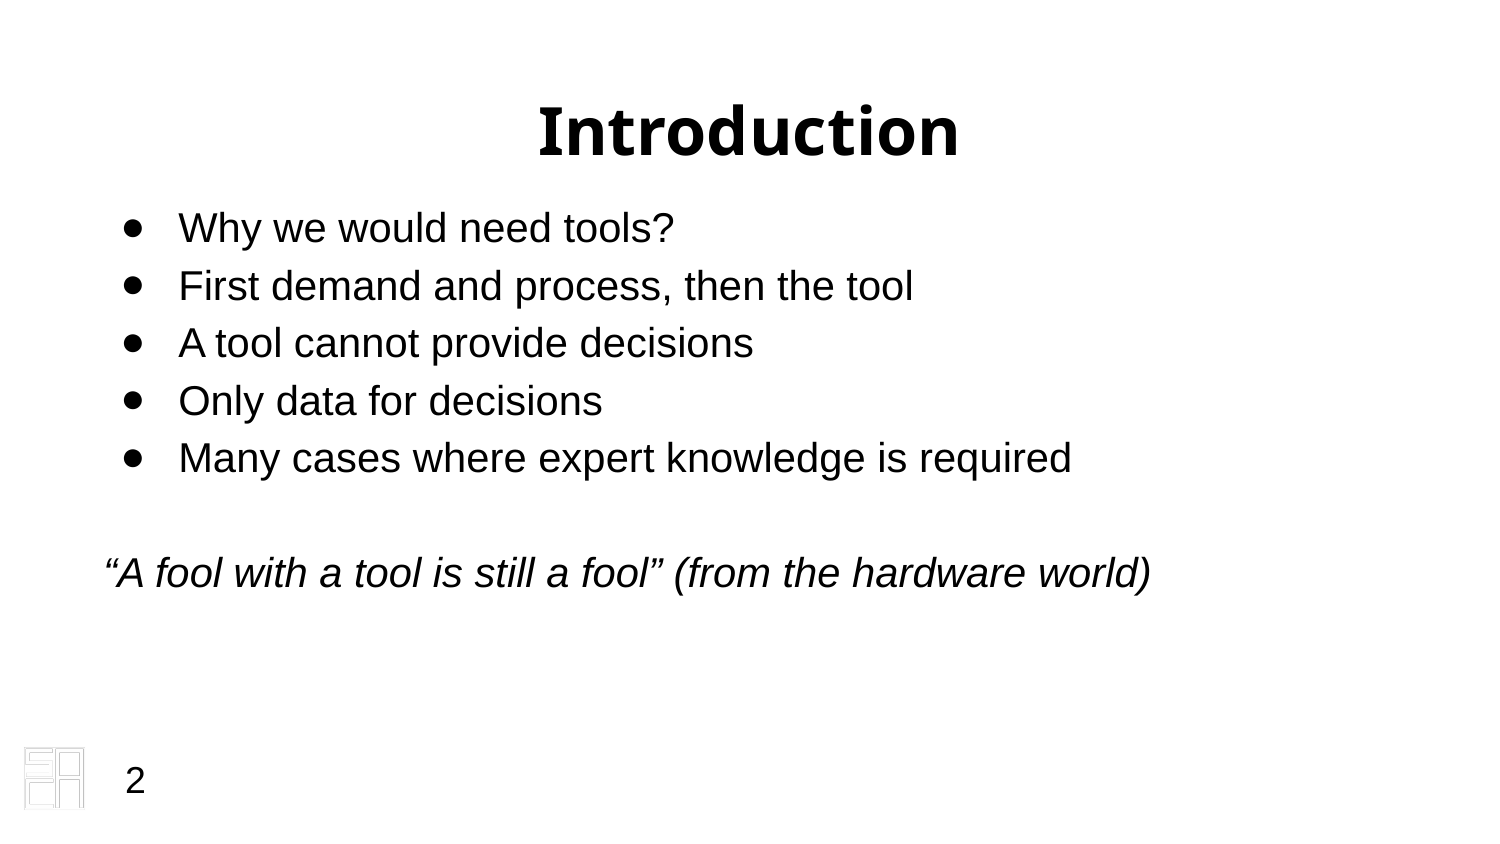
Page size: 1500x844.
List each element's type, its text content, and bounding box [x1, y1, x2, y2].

picture [23, 746, 86, 811]
text_box Introduction [74, 39, 1425, 169]
text_box Why we would need tools? First demand and process, then the tool A tool cannot provide decisions Only data for decisions Many cases where expert knowledge is required “A fool with a tool is still a fool” (from the hardware world) [88, 186, 1447, 620]
